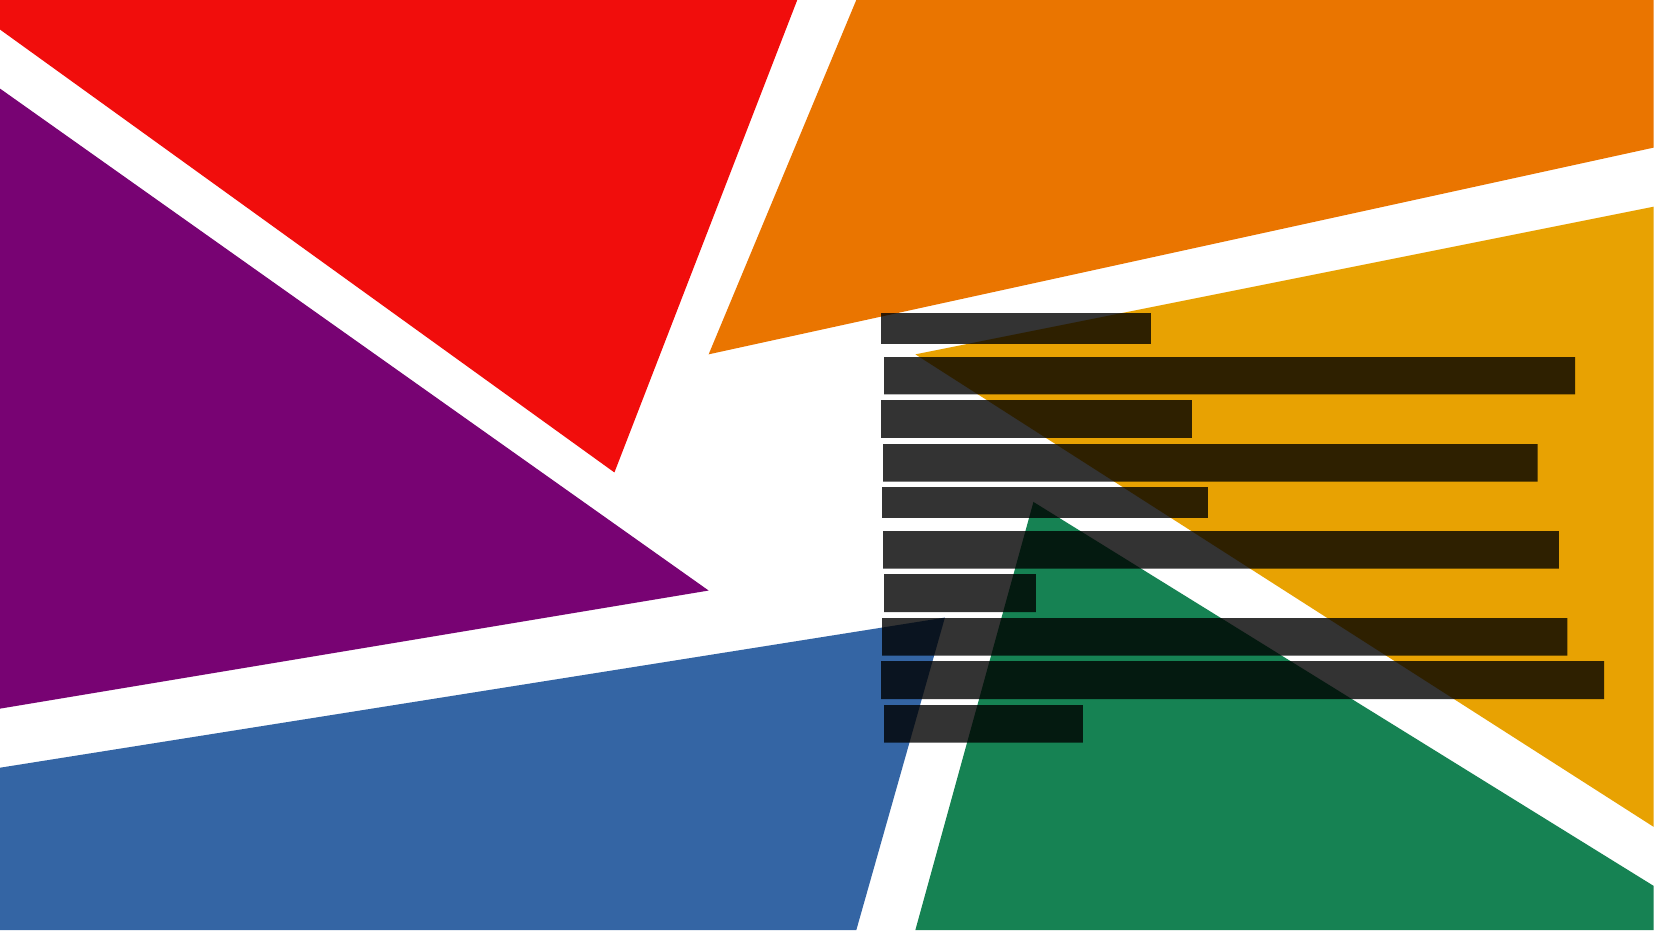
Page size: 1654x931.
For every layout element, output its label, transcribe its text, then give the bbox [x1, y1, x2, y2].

text_box Additional info 1. The source code is provided in the folder/repository 2. The program is built by using no external libraries. 3. A minimum of 40 KB of storage is required 4. The program is written in Sublime text 3 text editor and is interpreted by python 3.8 [866, 300, 1654, 794]
